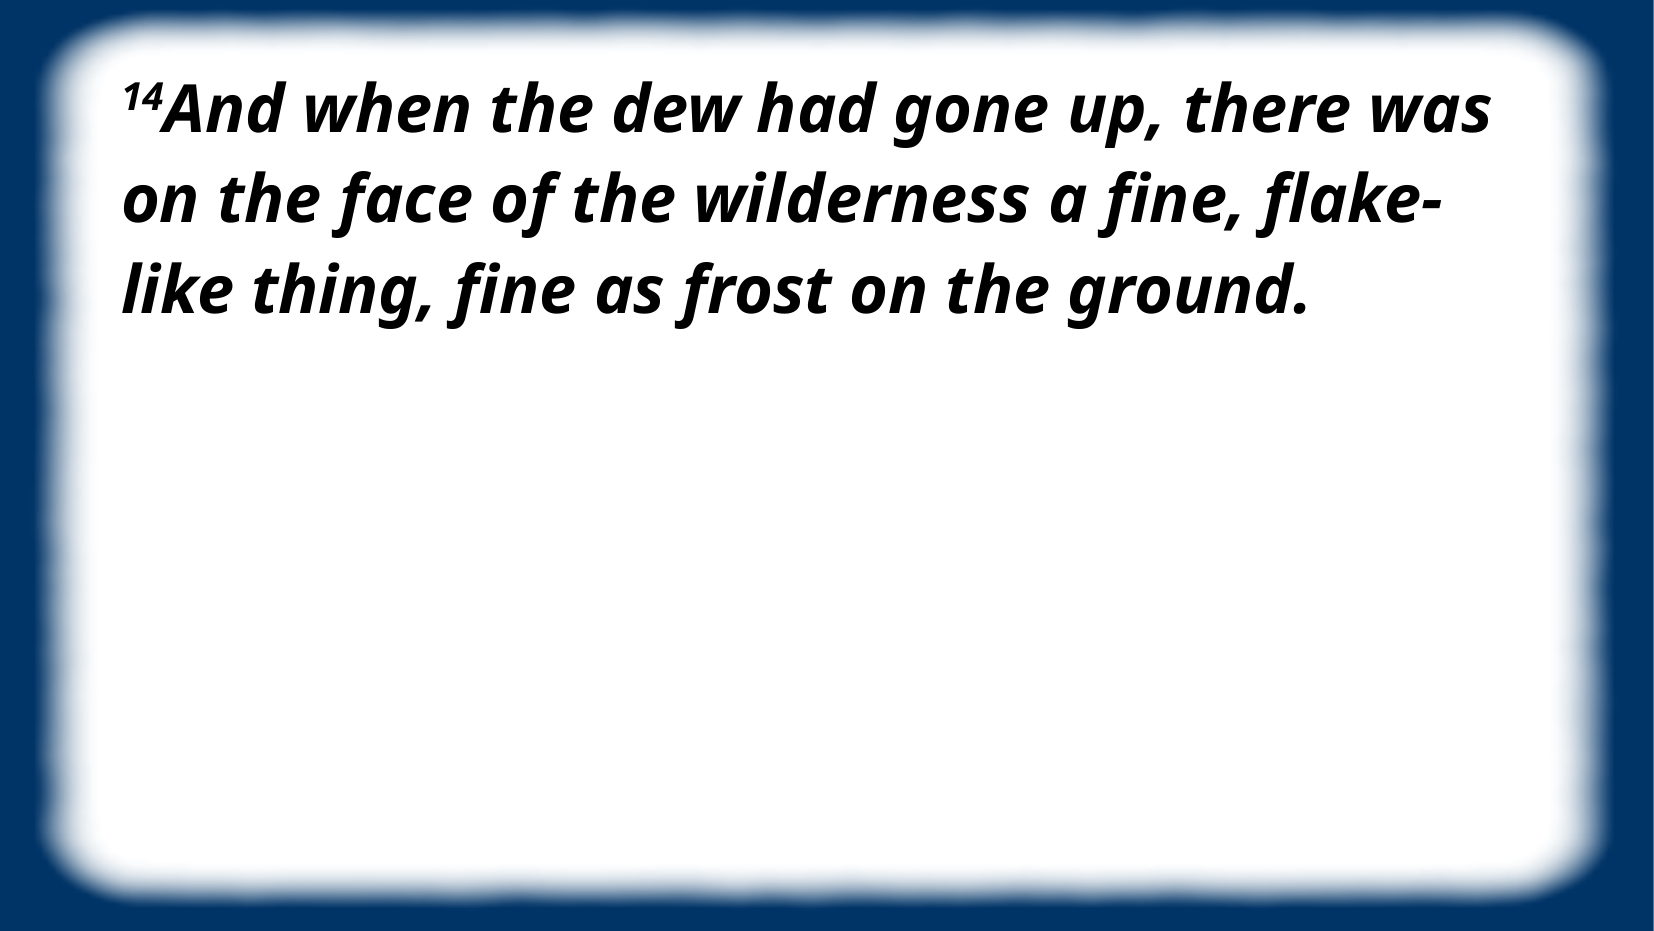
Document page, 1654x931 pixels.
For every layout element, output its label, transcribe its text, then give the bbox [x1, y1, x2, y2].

picture [0, 0, 1654, 931]
text_box 14And when the dew had gone up, there was on the face of the wilderness a fine, flake-like thing, fine as frost on the ground. [106, 53, 1547, 335]
